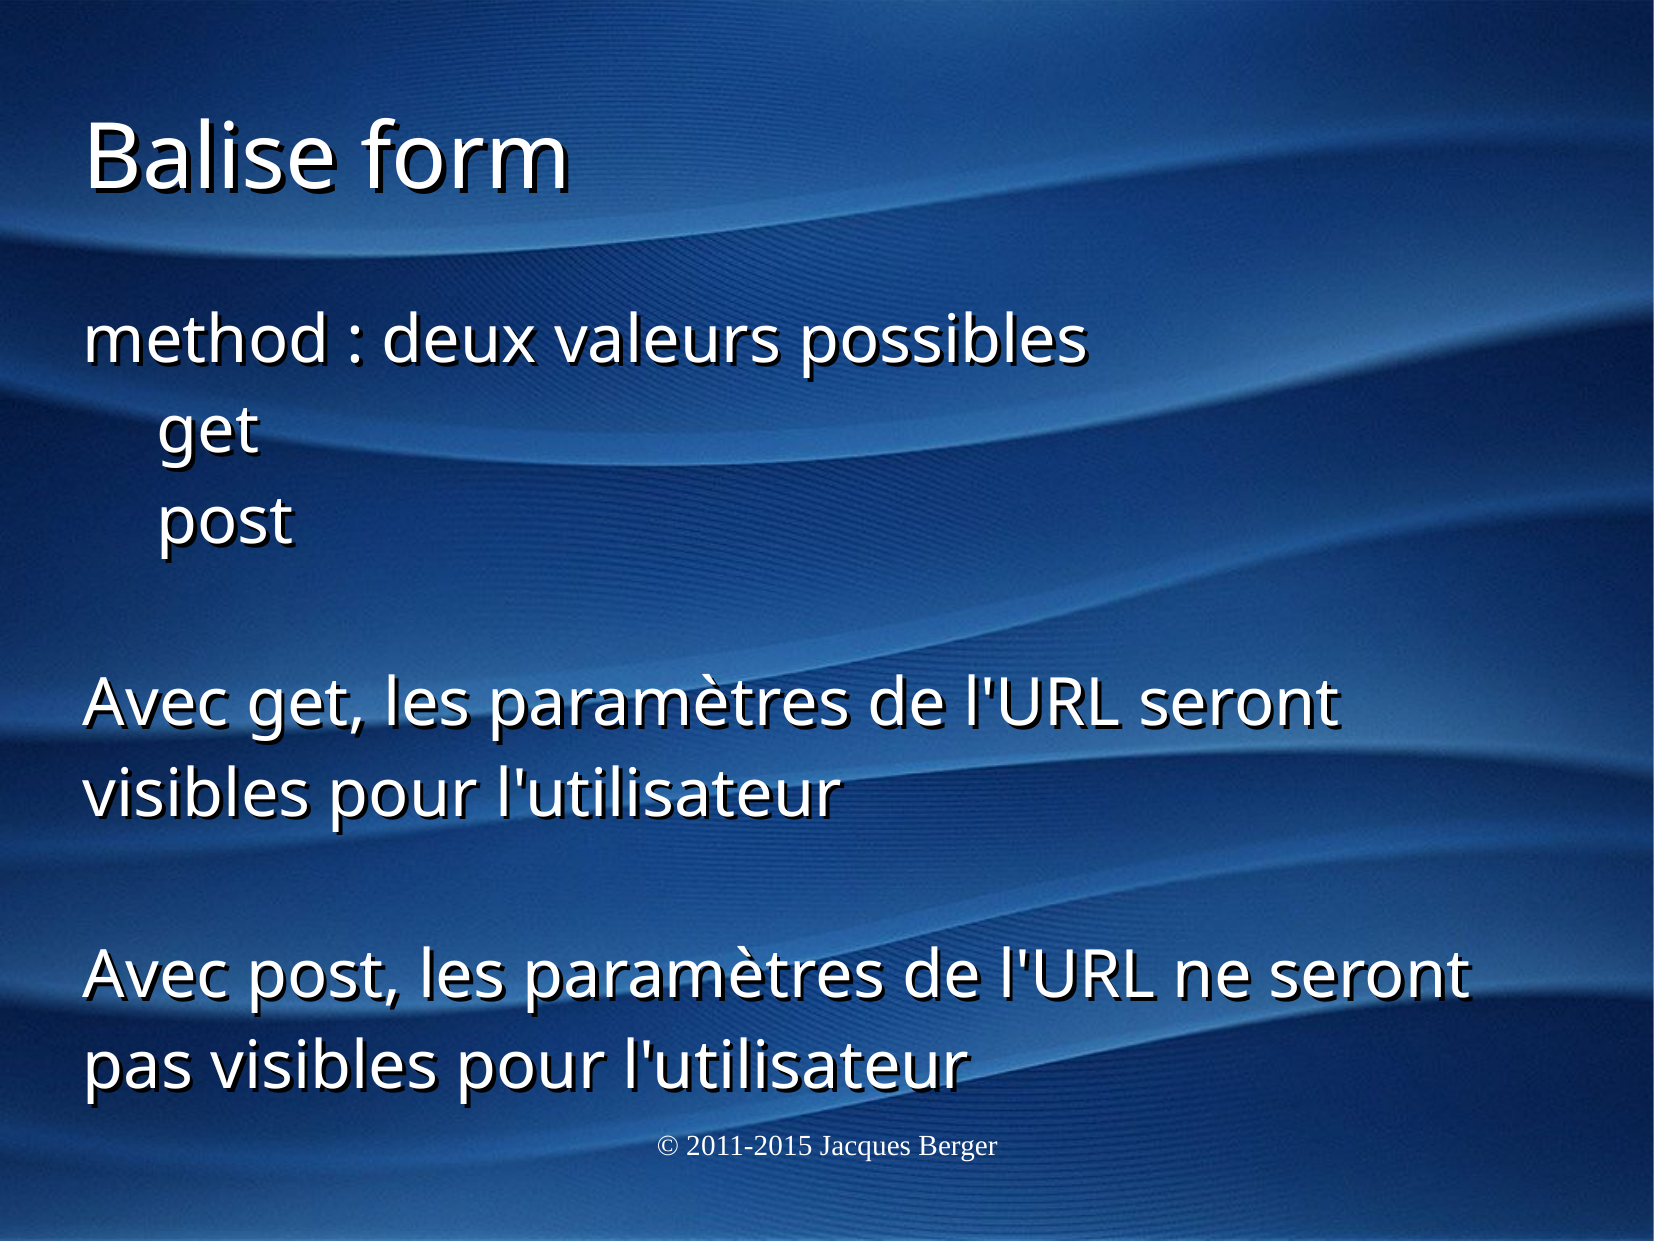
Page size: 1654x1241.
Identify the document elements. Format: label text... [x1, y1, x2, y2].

title Balise form [82, 56, 1571, 250]
picture [0, 0, 1654, 1241]
subtitle method : deux valeurs possibles get post Avec get, les paramètres de l'URL seront visibles pour l'utilisateur Avec post, les paramètres de l'URL ne seront pas visibles pour l'utilisateur [82, 297, 1571, 1102]
